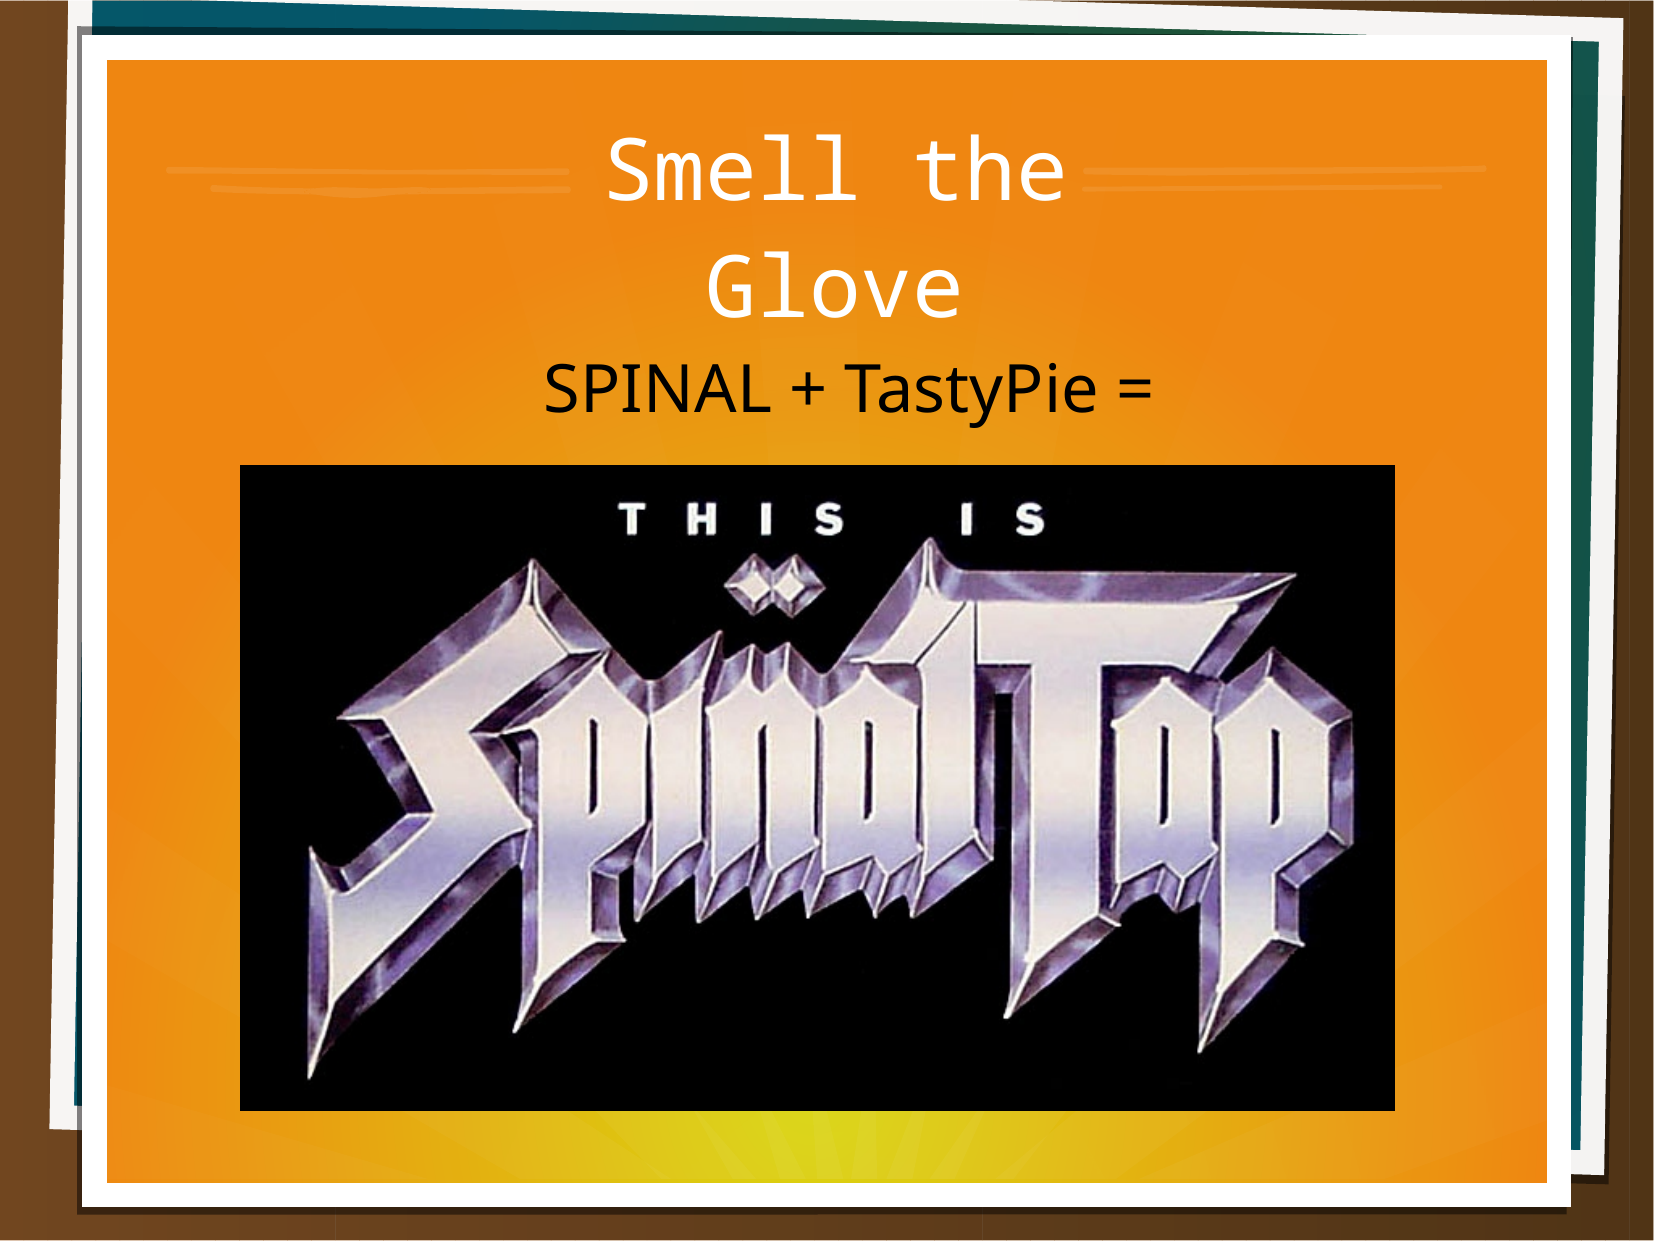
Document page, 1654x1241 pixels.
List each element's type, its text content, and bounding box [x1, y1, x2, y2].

picture [240, 465, 1396, 1111]
title Smell the Glove [575, 126, 1096, 326]
subtitle SPINAL + TastyPie = [164, 345, 1553, 519]
